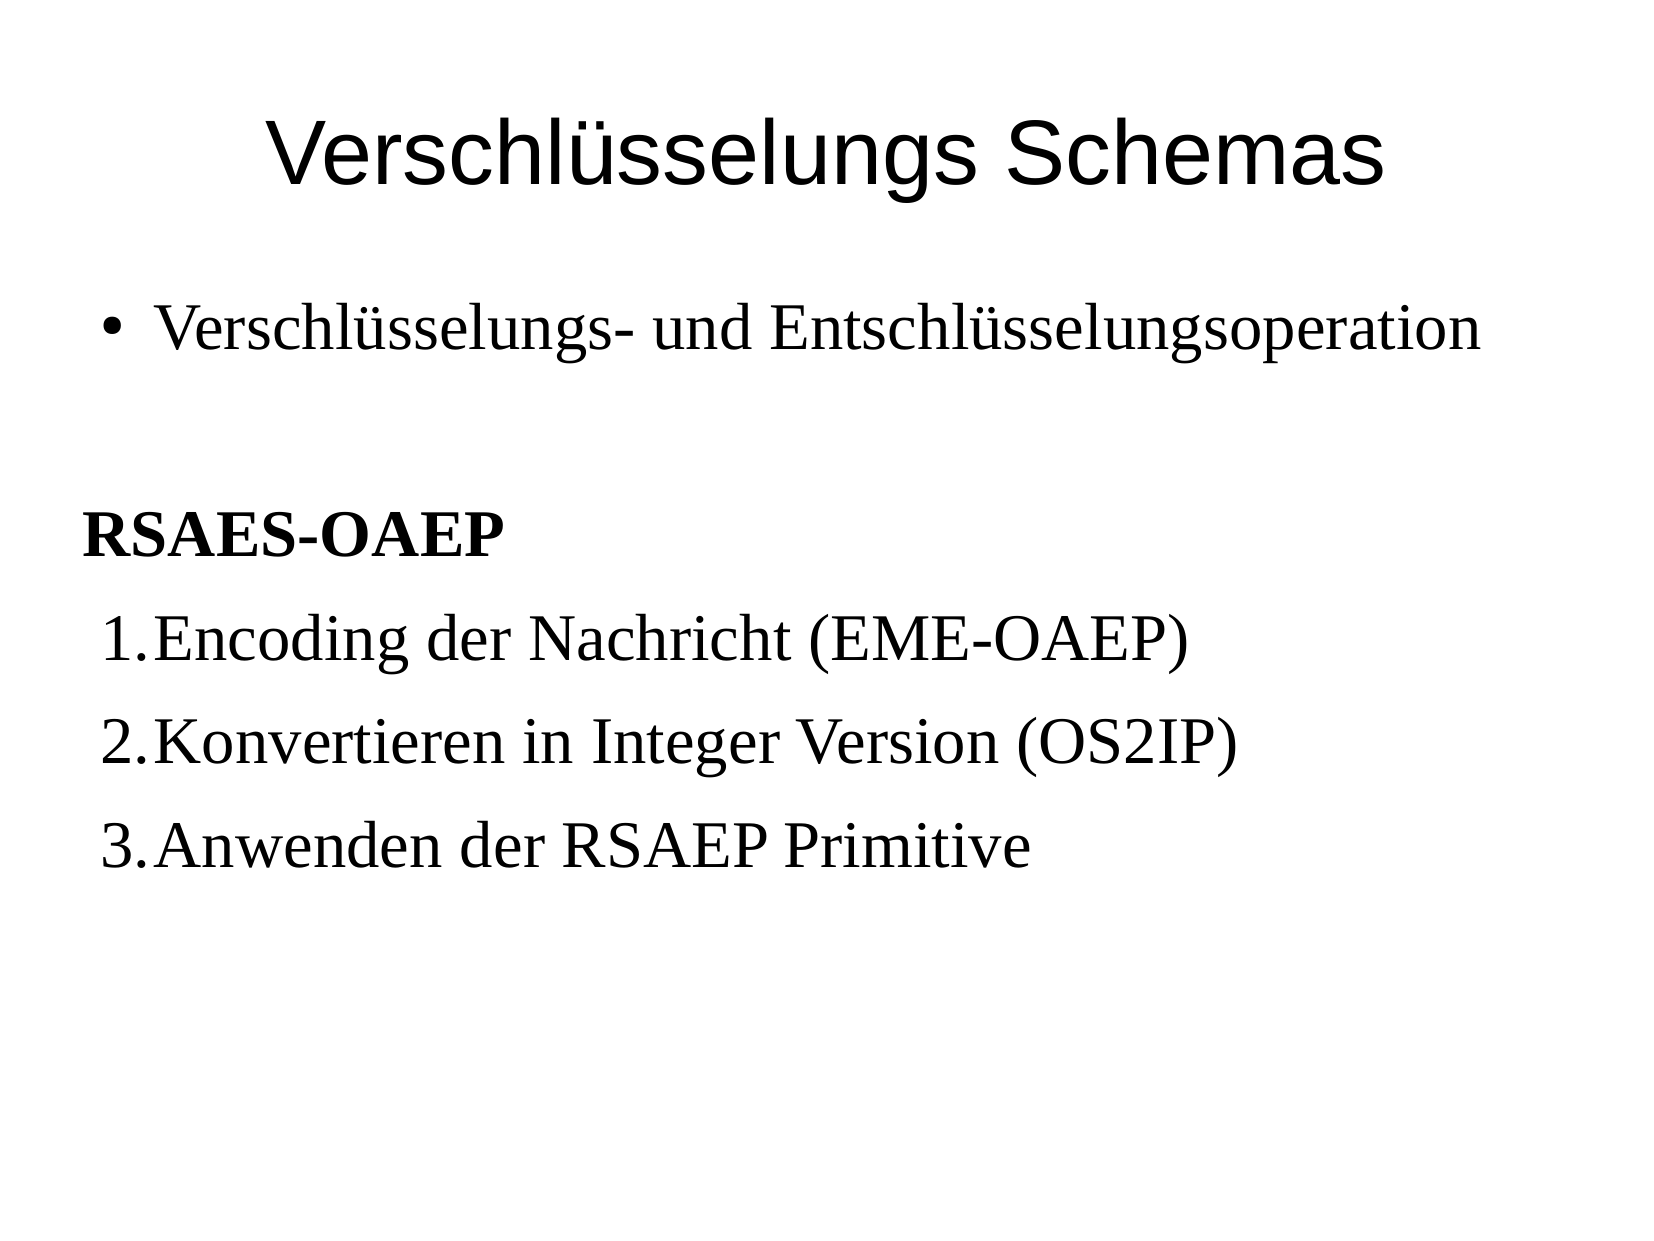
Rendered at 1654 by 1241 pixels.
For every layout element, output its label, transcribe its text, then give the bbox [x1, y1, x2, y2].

title Verschlüsselungs Schemas [82, 49, 1571, 257]
list Verschlüsselungs- und Entschlüsselungsoperation RSAES-OAEP Encoding der Nachricht (EME-OAEP) Konvertieren in Integer Version (OS2IP) Anwenden der RSAEP Primitive [82, 290, 1571, 1010]
